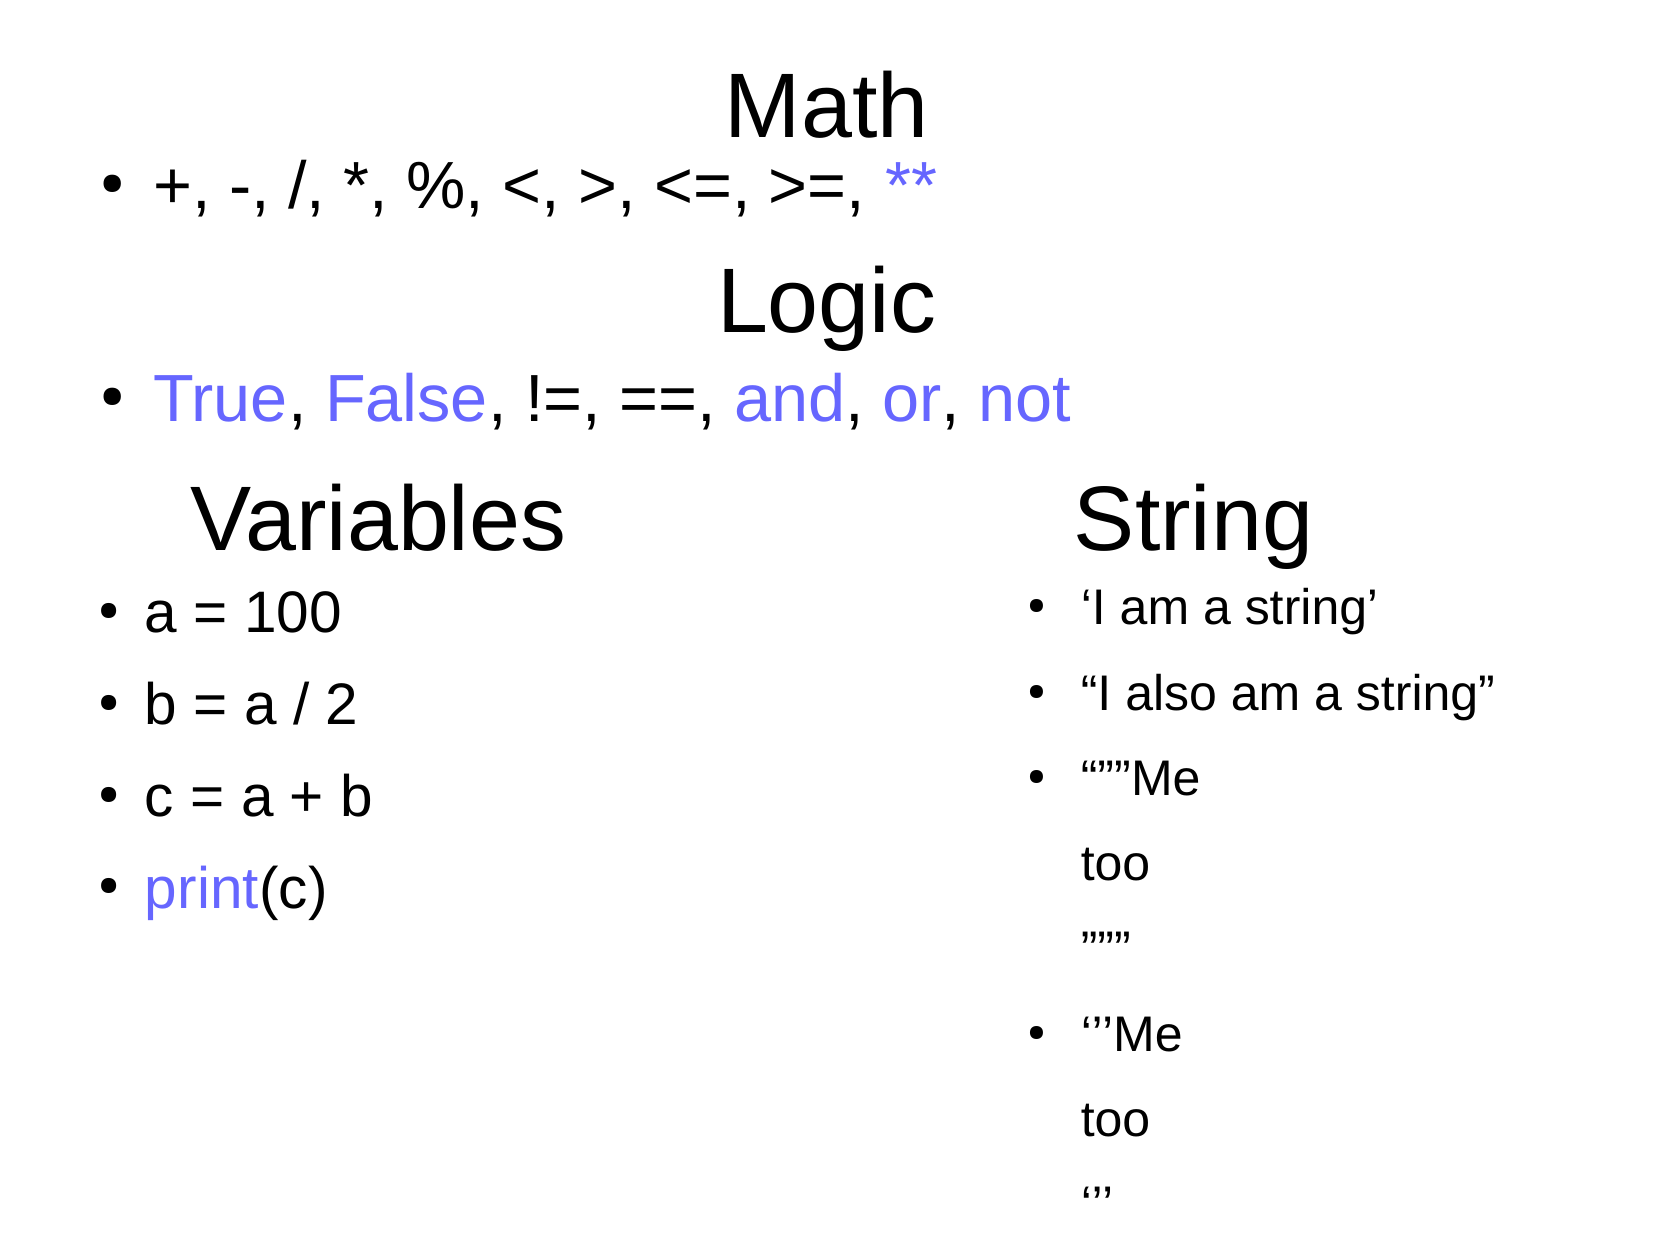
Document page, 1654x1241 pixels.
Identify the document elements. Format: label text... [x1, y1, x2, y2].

title Logic [82, 197, 1571, 361]
list True, False, !=, ==, and, or, not [82, 361, 1571, 461]
list a = 100 b = a / 2 c = a + b print(c) [82, 579, 586, 923]
list ‘I am a string’ “I also am a string” “””Me too ””” ‘’’Me too ‘’’ [1009, 579, 1513, 1241]
list +, -, /, *, %, <, >, <=, >=, ** [82, 148, 1571, 197]
title Math [82, 2, 1571, 148]
title Variables [82, 461, 676, 623]
title String [897, 415, 1491, 623]
